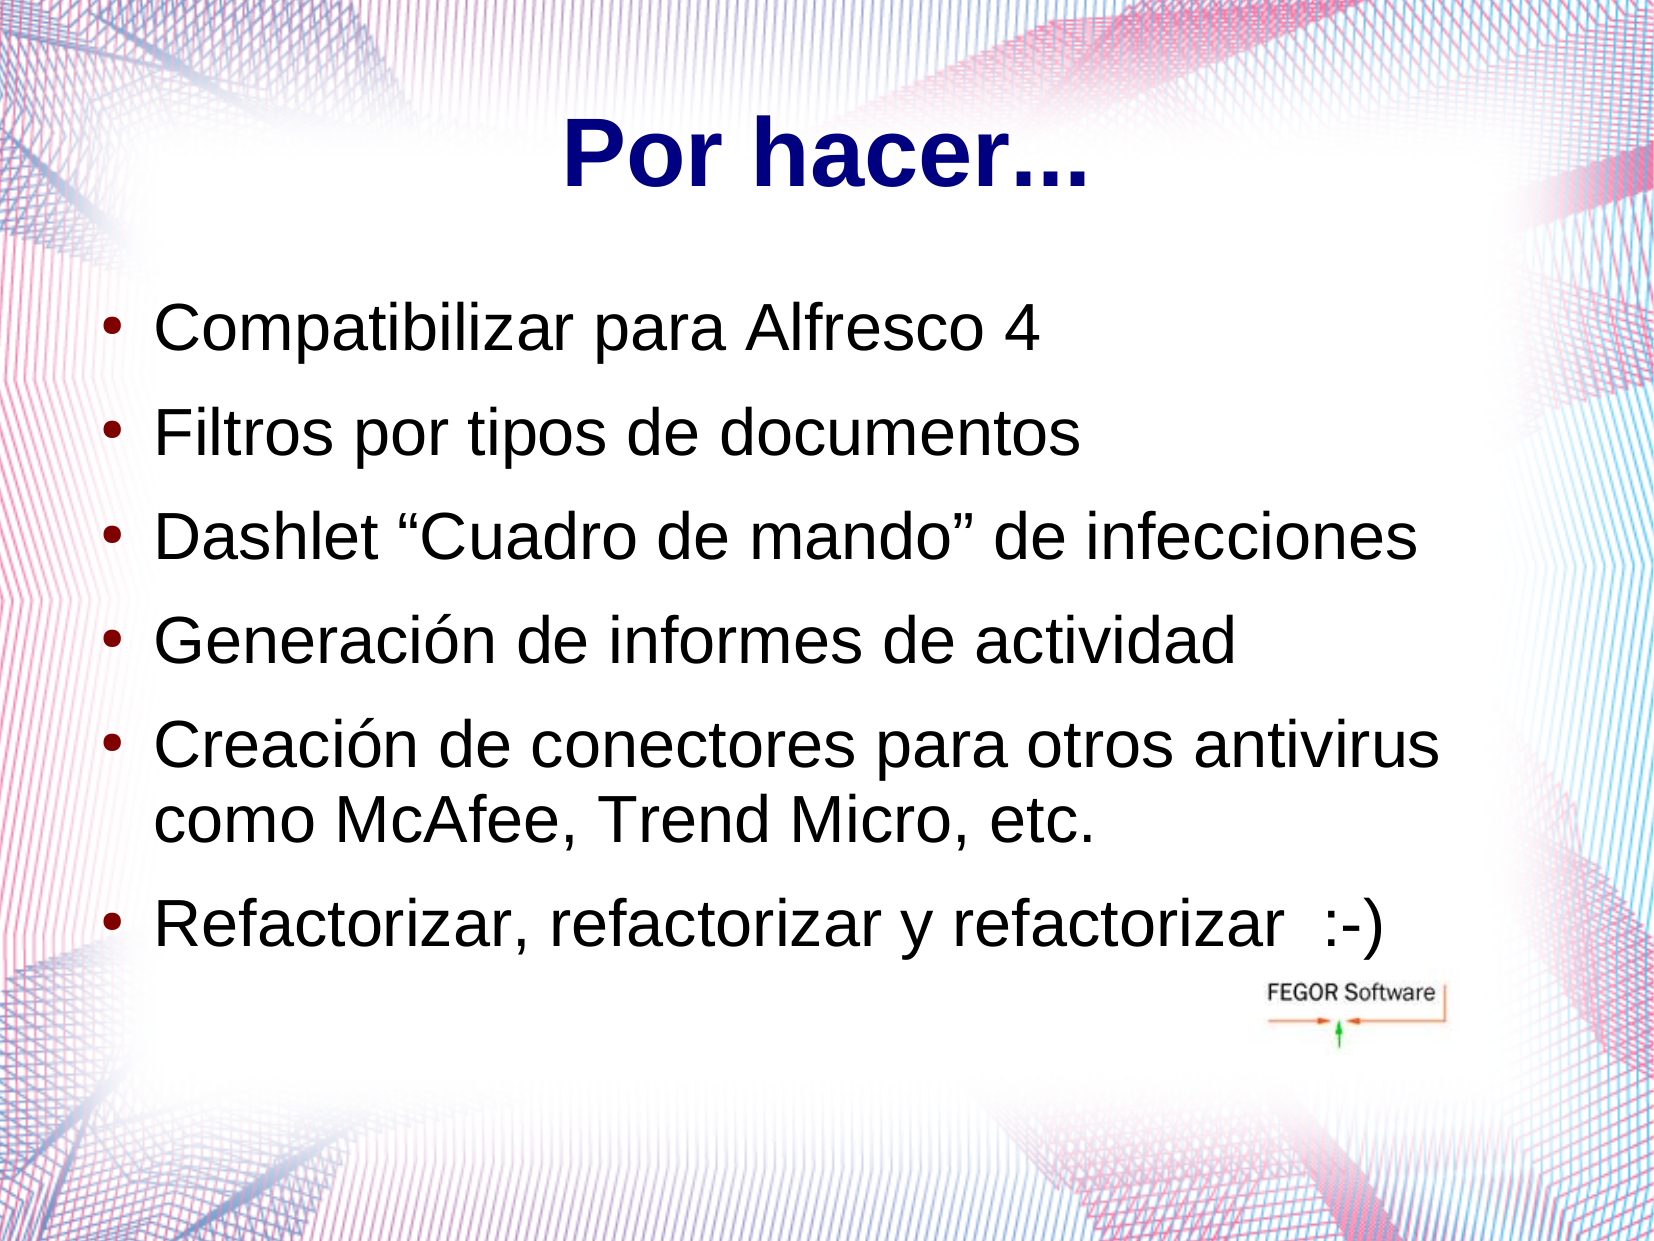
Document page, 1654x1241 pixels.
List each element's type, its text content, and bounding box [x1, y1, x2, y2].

picture [0, 0, 1654, 1241]
list Compatibilizar para Alfresco 4 Filtros por tipos de documentos Dashlet “Cuadro de mando” de infecciones Generación de informes de actividad Creación de conectores para otros antivirus como McAfee, Trend Micro, etc. Refactorizar, refactorizar y refactorizar :-) [82, 290, 1571, 1109]
title Por hacer... [82, 49, 1571, 257]
